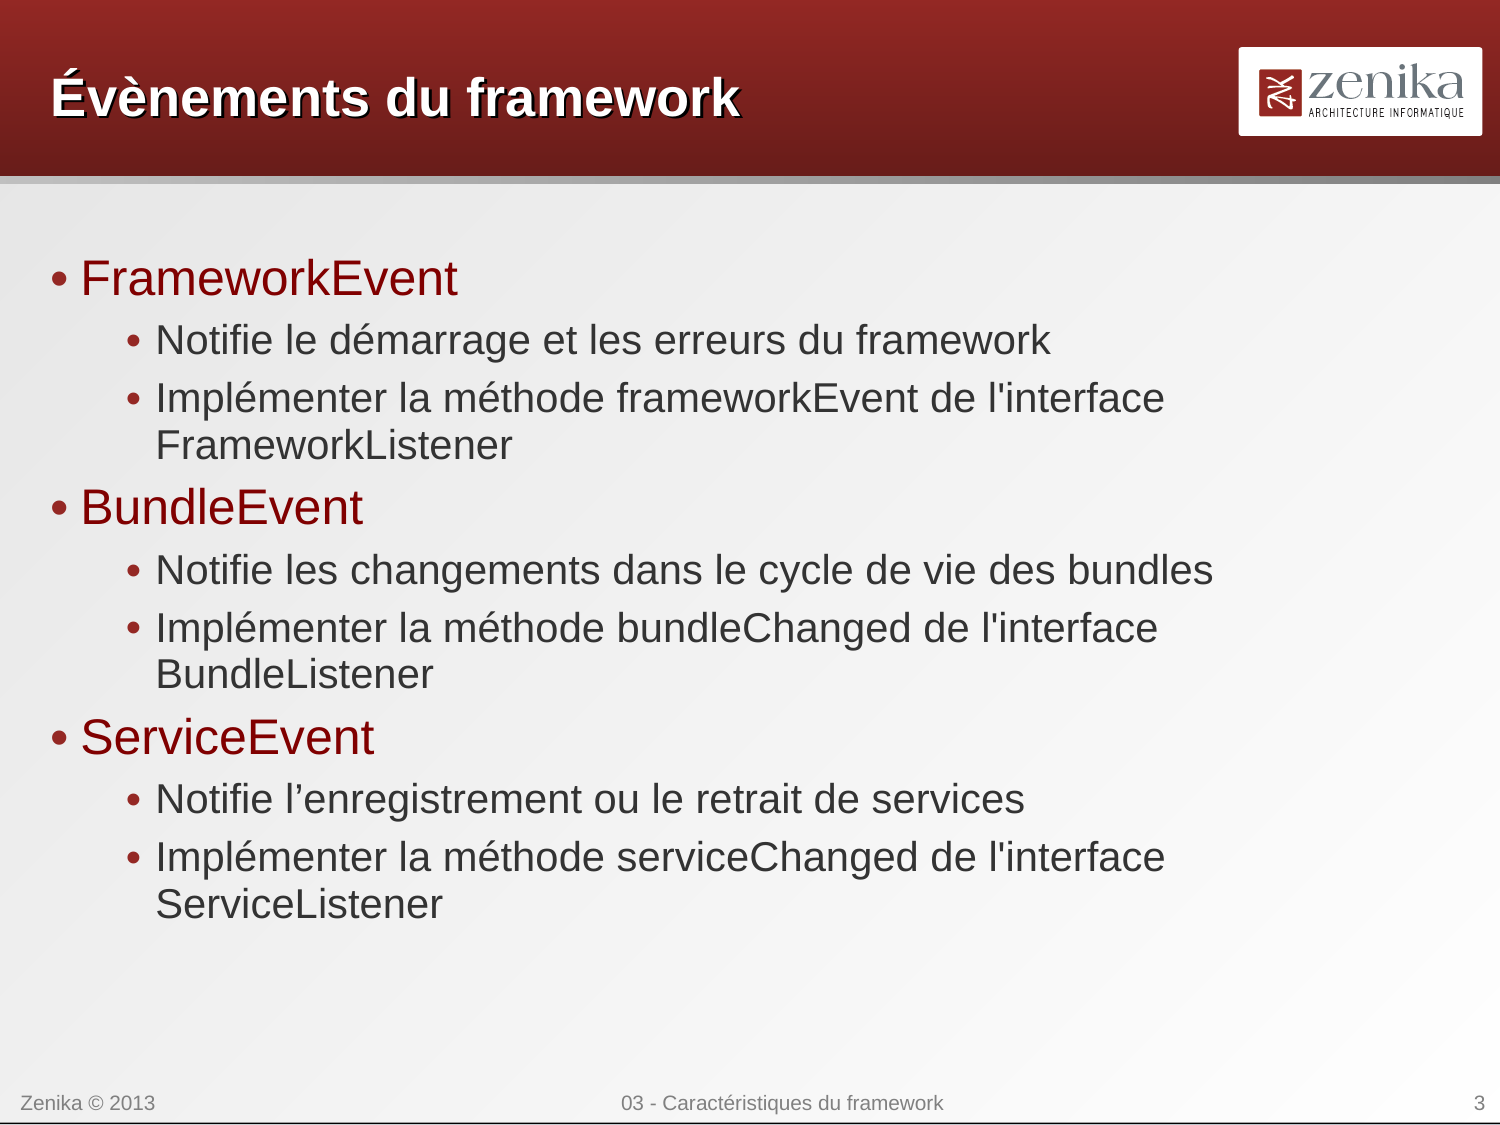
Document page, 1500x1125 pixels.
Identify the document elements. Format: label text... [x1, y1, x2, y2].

title Évènements du framework [50, 22, 1206, 172]
list FrameworkEvent Notifie le démarrage et les erreurs du framework Implémenter la méthode frameworkEvent de l'interface FrameworkListener BundleEvent Notifie les changements dans le cycle de vie des bundles Implémenter la méthode bundleChanged de l'interface BundleListener ServiceEvent Notifie l’enregistrement ou le retrait de services Implémenter la méthode serviceChanged de l'interface ServiceListener [50, 249, 1435, 1064]
picture [1257, 58, 1464, 125]
